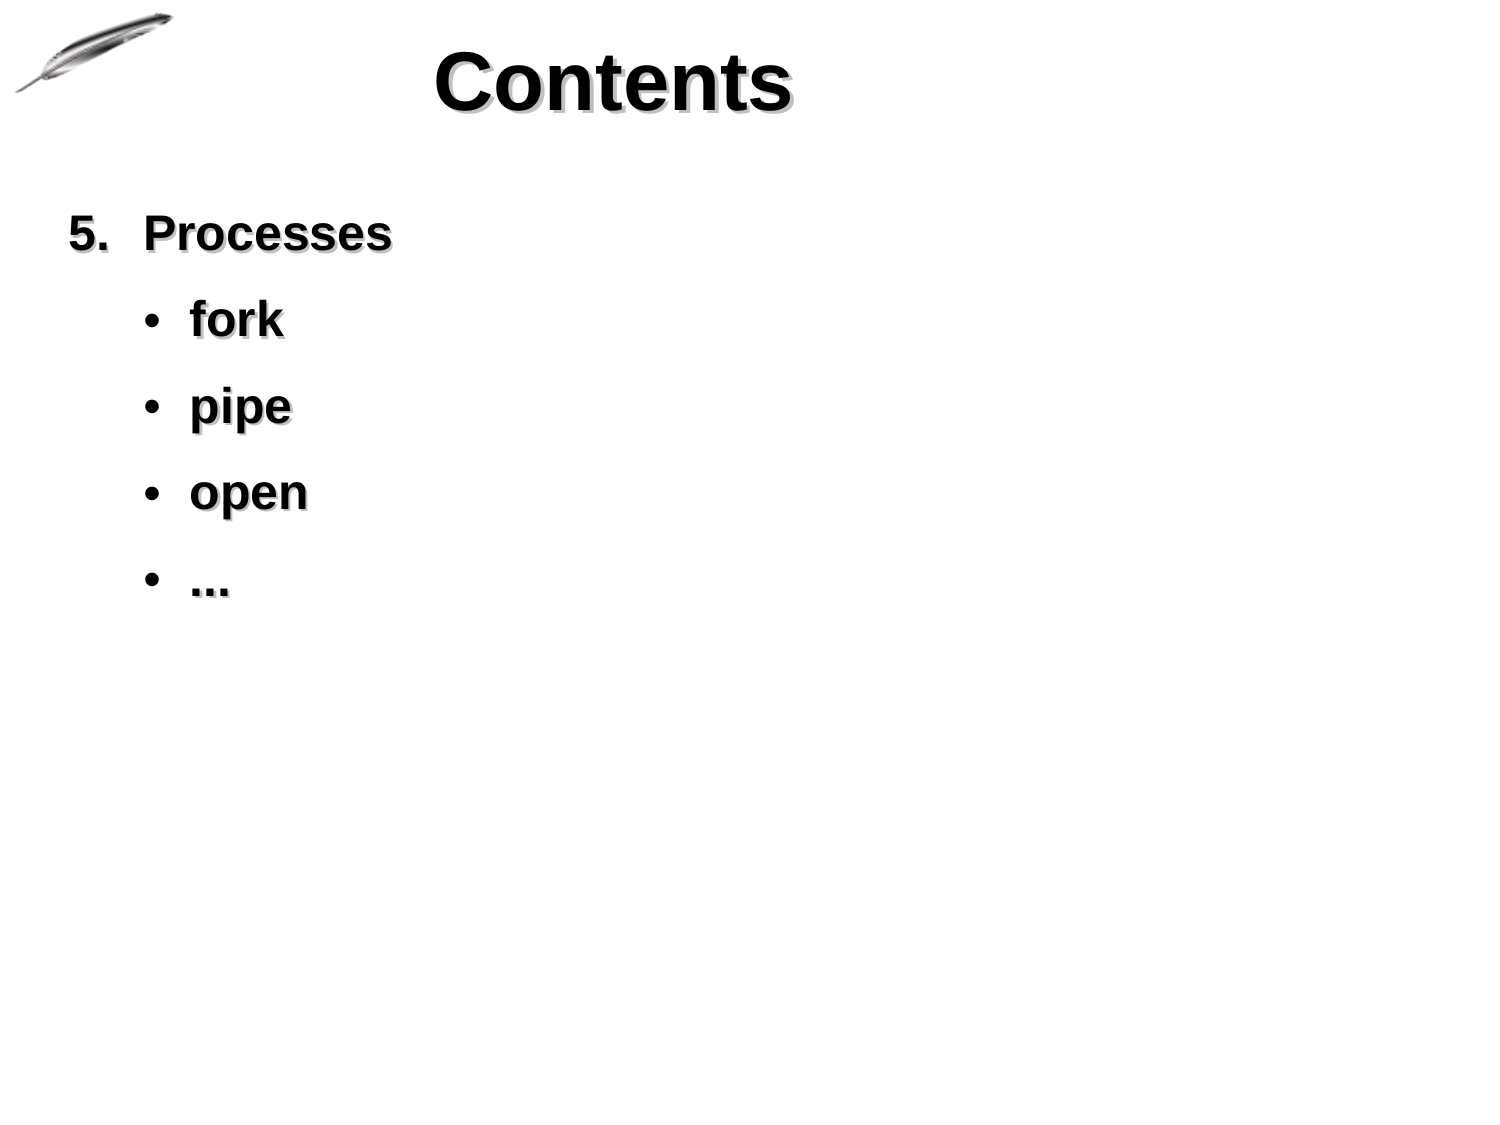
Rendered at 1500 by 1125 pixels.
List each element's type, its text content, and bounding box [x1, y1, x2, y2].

list Processes fork pipe open ... [53, 200, 1447, 1076]
picture [11, 11, 179, 95]
title Contents [419, 11, 1459, 161]
